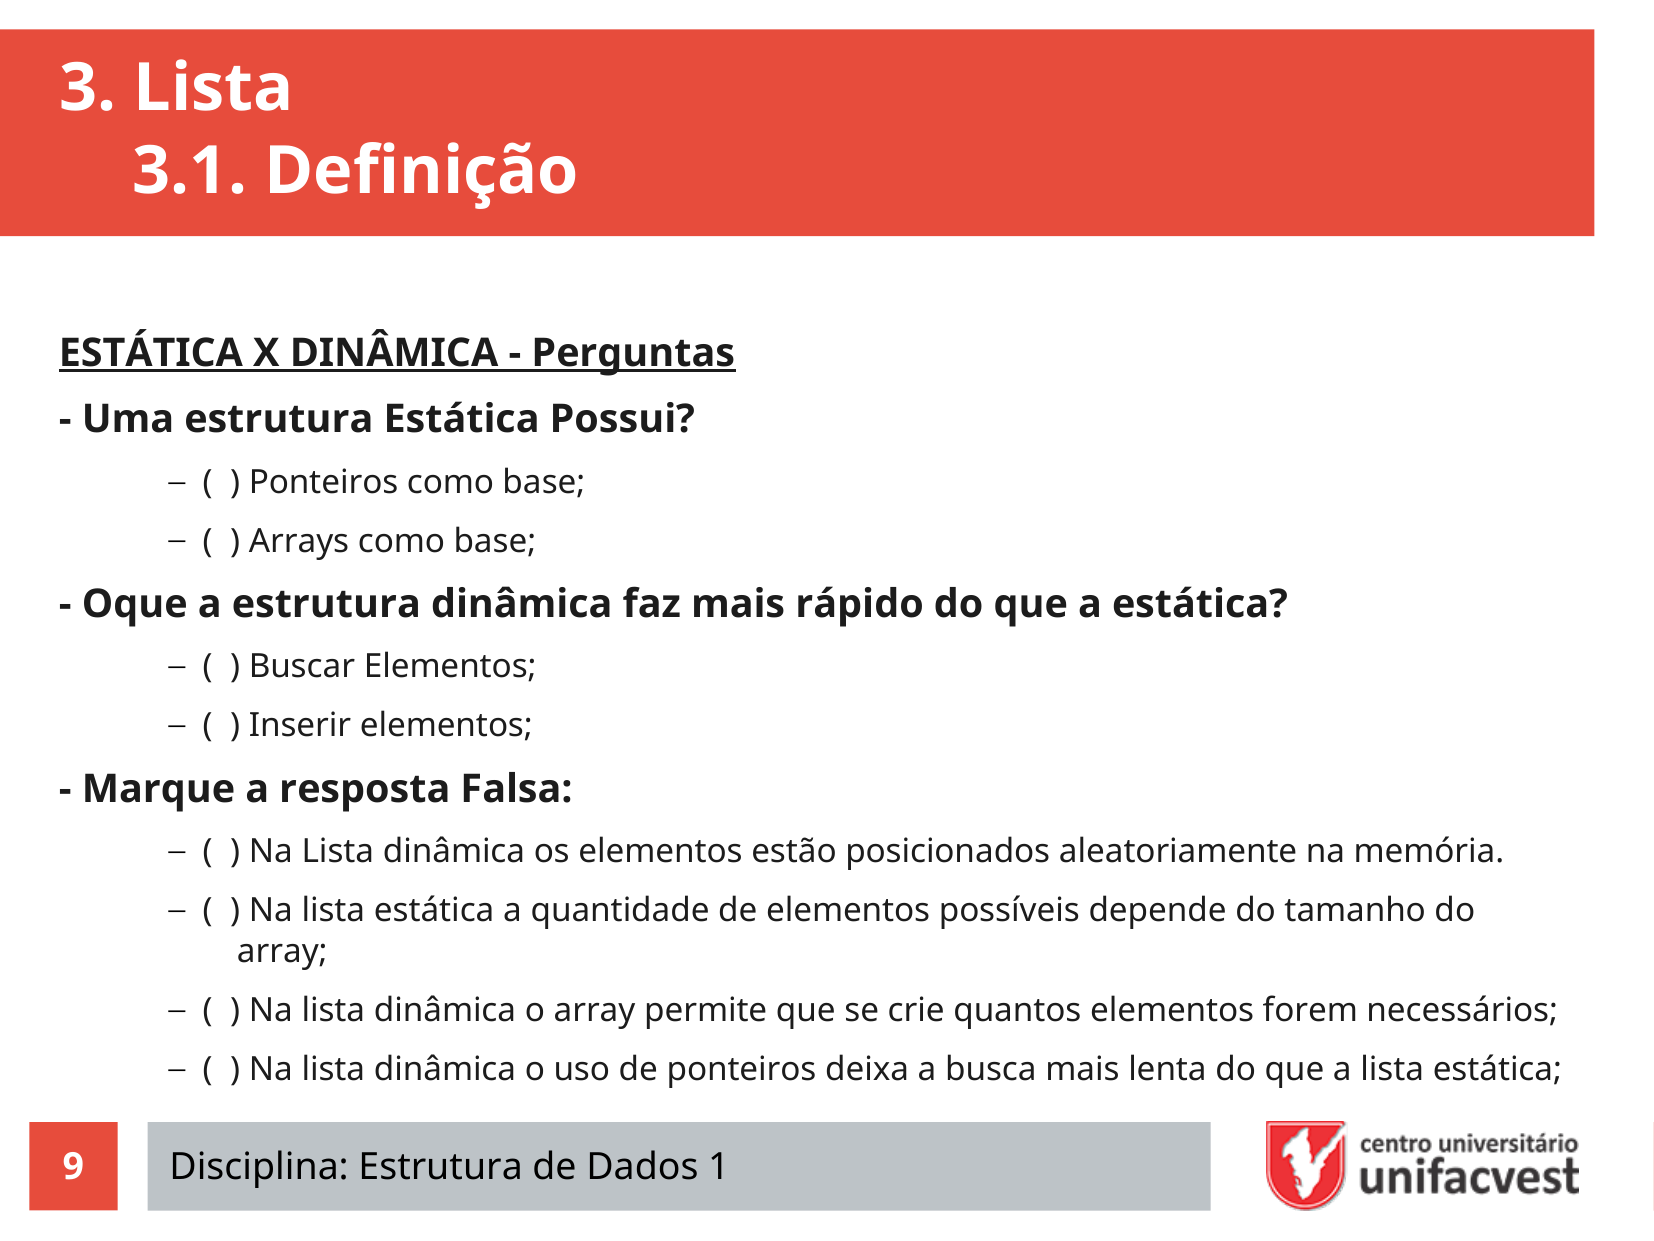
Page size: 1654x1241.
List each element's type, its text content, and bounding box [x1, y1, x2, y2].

text_box [1238, 1120, 1654, 1212]
list ESTÁTICA X DINÂMICA - Perguntas - Uma estrutura Estática Possui? ( ) Ponteiros como base; ( ) Arrays como base; - Oque a estrutura dinâmica faz mais rápido do que a estática? ( ) Buscar Elementos; ( ) Inserir elementos; - Marque a resposta Falsa: ( ) Na Lista dinâmica os elementos estão posicionados aleatoriamente na memória. ( ) Na lista estática a quantidade de elementos possíveis depende do tamanho do array; ( ) Na lista dinâmica o array permite que se crie quantos elementos forem necessários; ( ) Na lista dinâmica o uso de ponteiros deixa a busca mais lenta do que a lista estática; [59, 324, 1566, 1093]
picture [1266, 1121, 1579, 1211]
text_box Disciplina: Estrutura de Dados 1 [154, 1132, 1205, 1196]
title 3. Lista 3.1. Definição [59, 59, 1595, 207]
